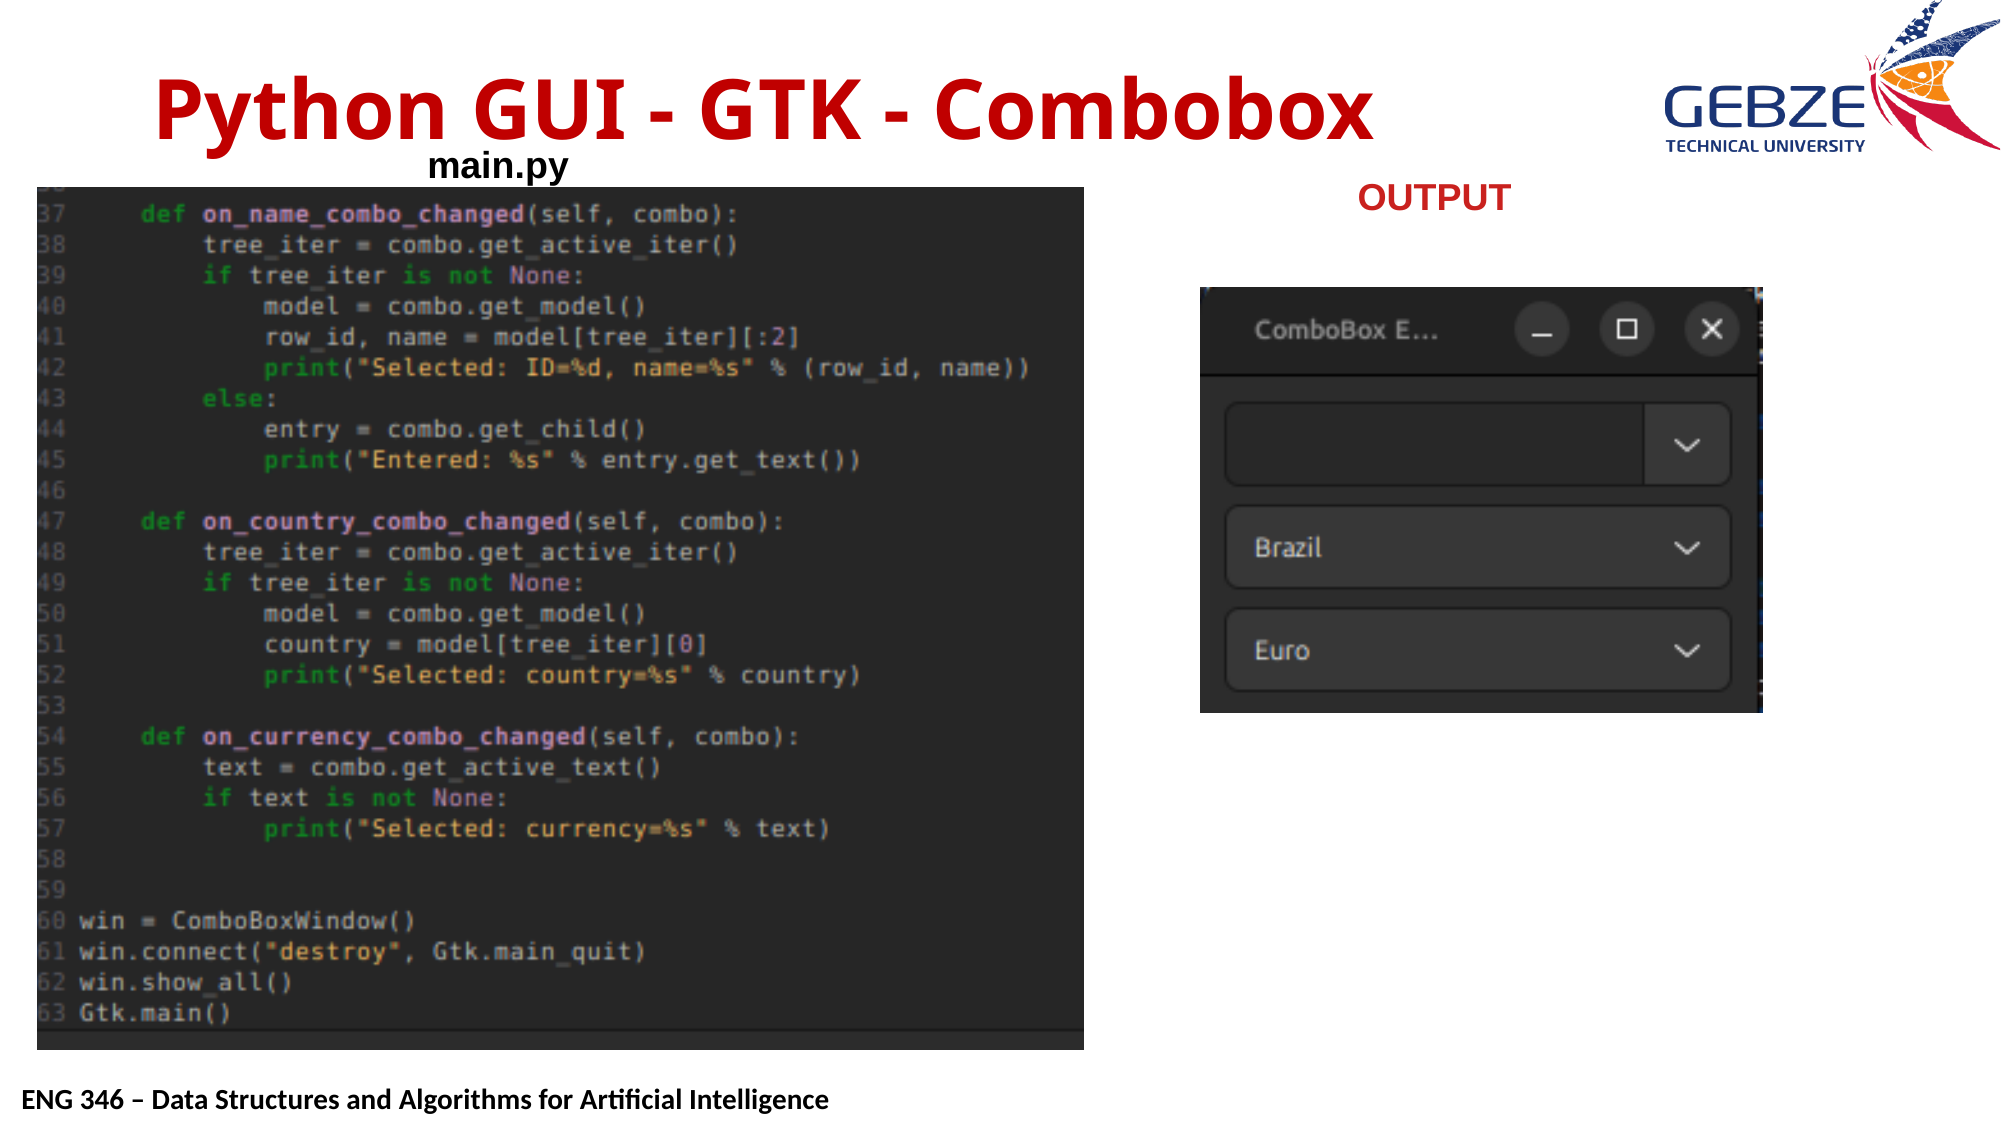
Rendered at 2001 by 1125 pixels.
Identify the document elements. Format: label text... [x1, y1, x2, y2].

title Python GUI - GTK - Combobox [137, 59, 1650, 165]
picture [37, 187, 1084, 1050]
text_box OUTPUT [1342, 165, 1613, 264]
picture [1200, 287, 1763, 713]
text_box main.py [412, 133, 750, 187]
picture [1665, 0, 2001, 152]
